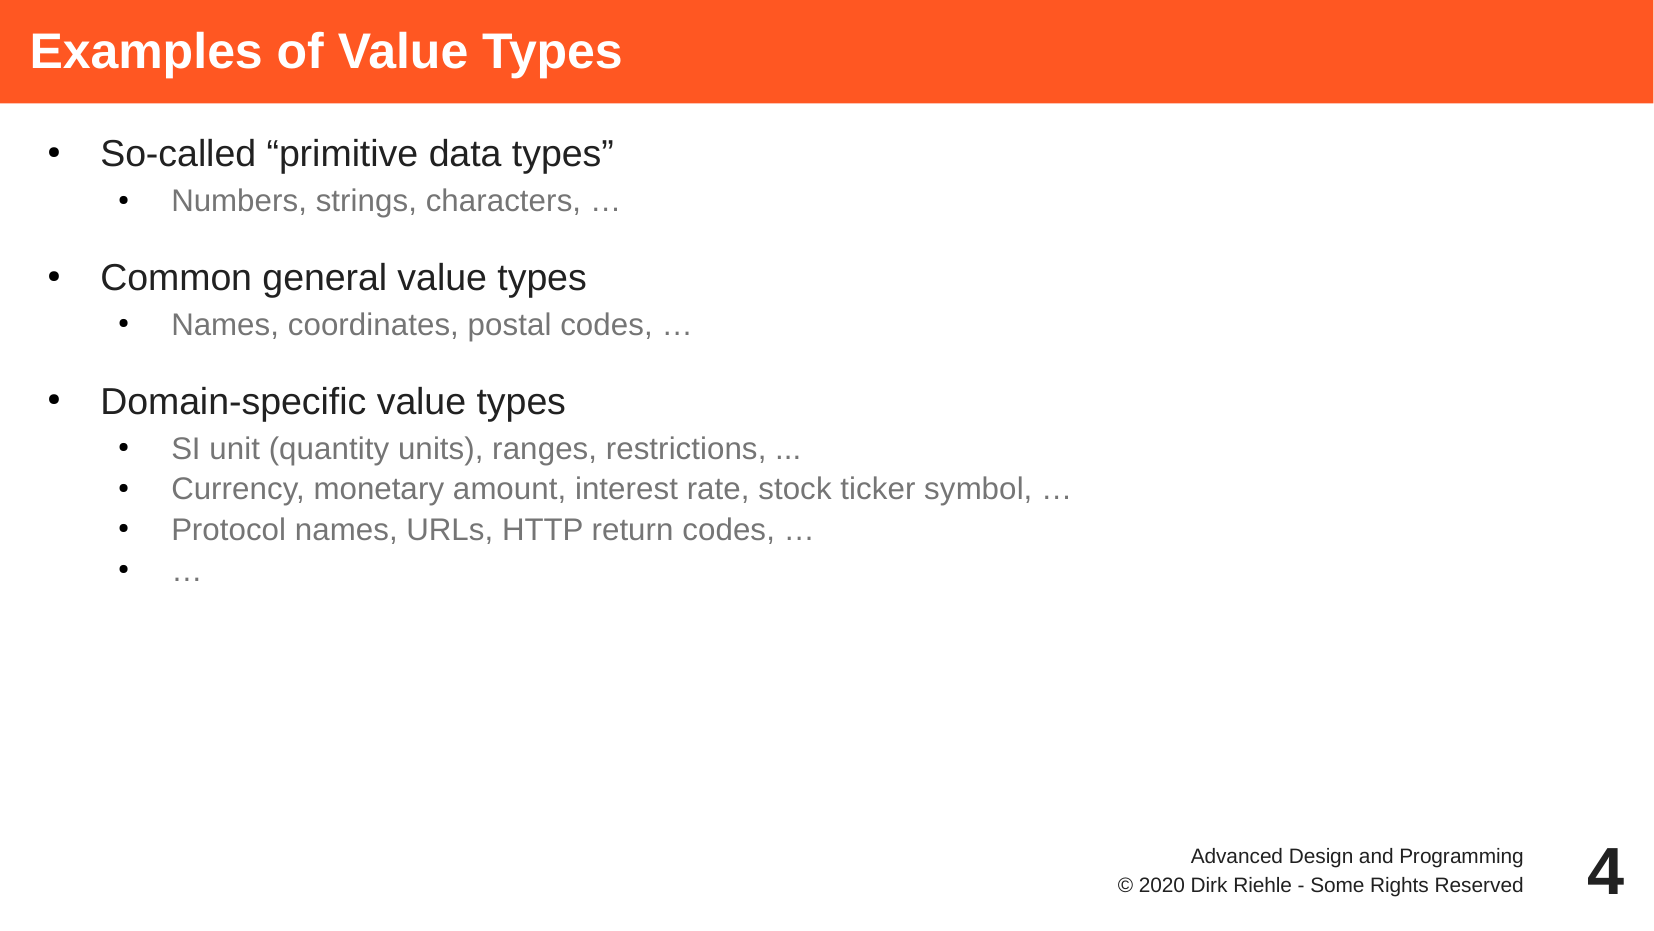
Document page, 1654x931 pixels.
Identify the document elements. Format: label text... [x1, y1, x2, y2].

list So-called “primitive data types” Numbers, strings, characters, … Common general value types Names, coordinates, postal codes, … Domain-specific value types SI unit (quantity units), ranges, restrictions, ... Currency, monetary amount, interest rate, stock ticker symbol, … Protocol names, URLs, HTTP return codes, … … [29, 132, 1625, 813]
title Examples of Value Types [0, 0, 1654, 104]
